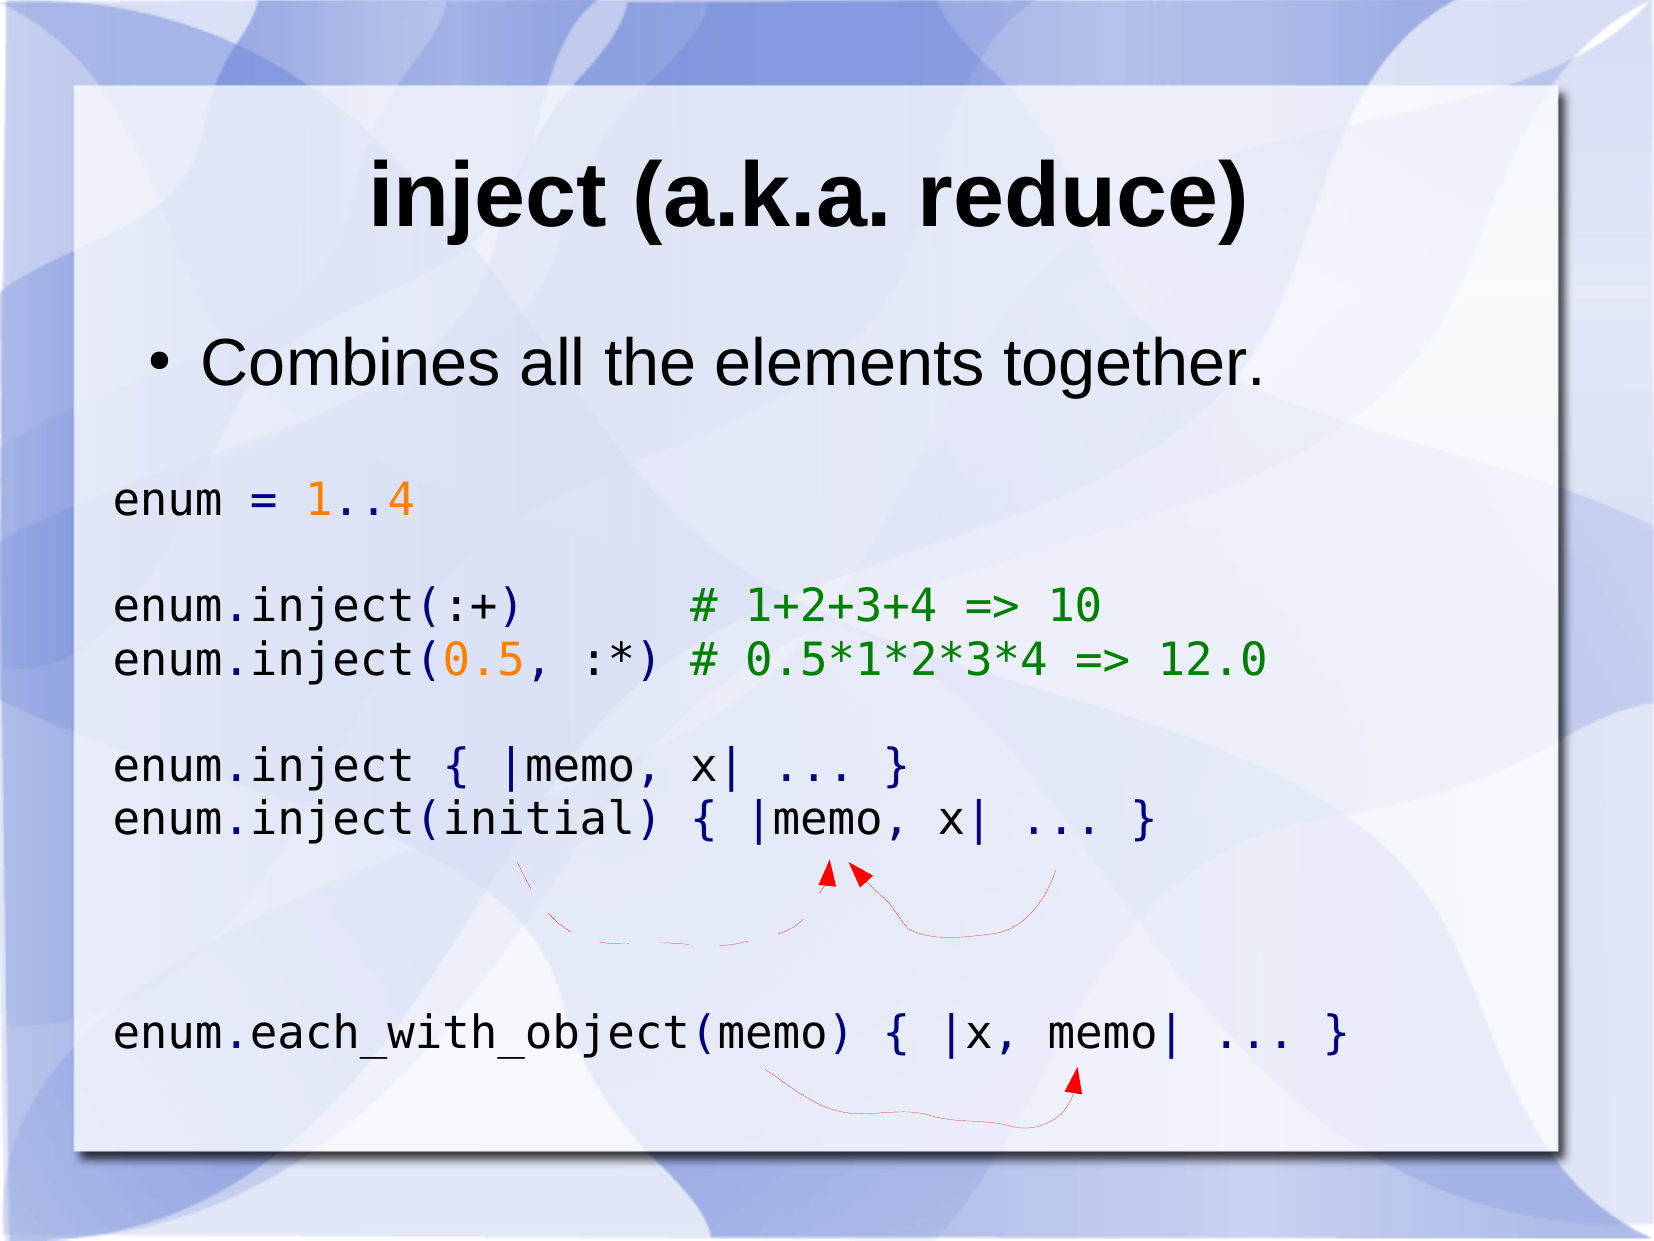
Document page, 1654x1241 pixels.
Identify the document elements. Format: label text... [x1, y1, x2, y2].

picture [0, 0, 1654, 1241]
list Combines all the elements together. [129, 324, 1489, 451]
title inject (a.k.a. reduce) [82, 90, 1536, 298]
text_box enum = 1..4 enum.inject(:+) # 1+2+3+4 => 10 enum.inject(0.5, :*) # 0.5*1*2*3*4 => 12.0 enum.inject { |memo, x| ... } enum.inject(initial) { |memo, x| ... } enum.each_with_object(memo) { |x, memo| ... } [112, 472, 1501, 1059]
